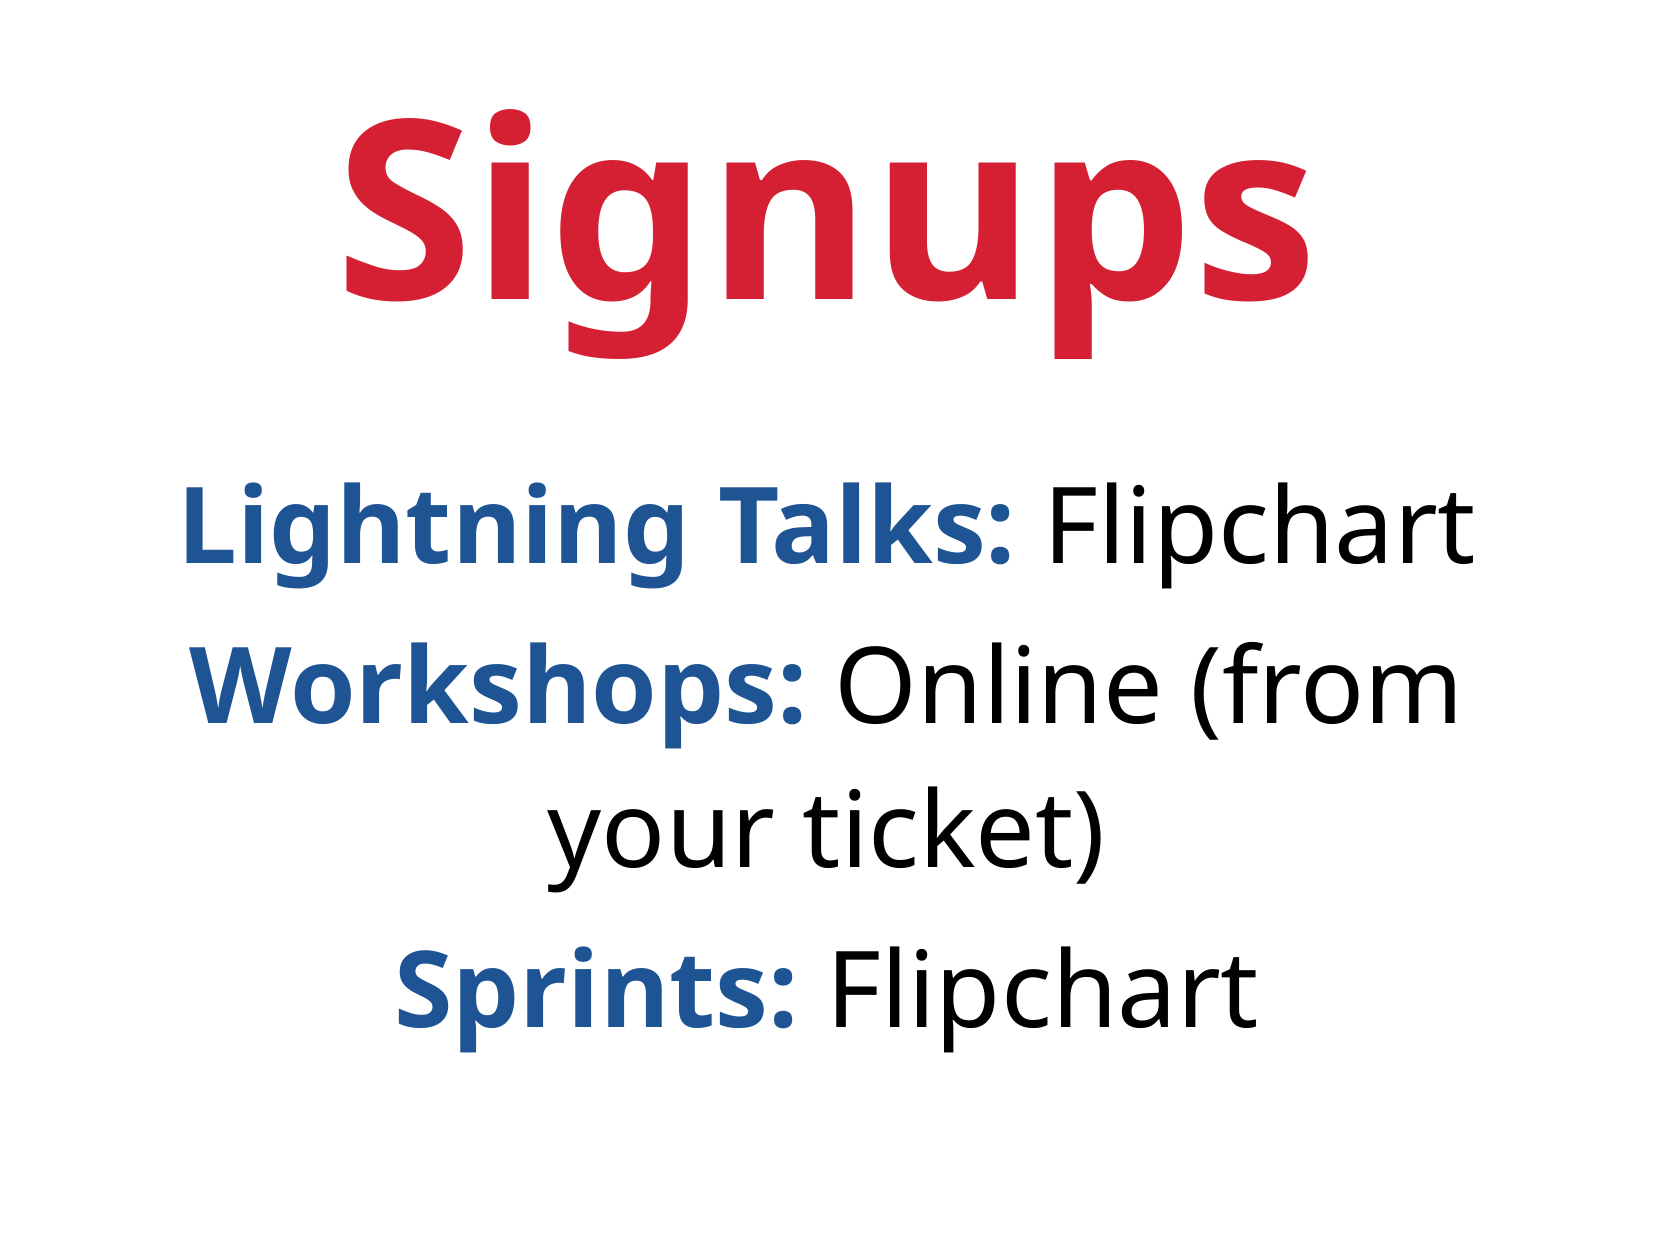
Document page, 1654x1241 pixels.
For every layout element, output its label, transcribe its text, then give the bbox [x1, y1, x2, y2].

list Lightning Talks: Flipchart Workshops: Online (from your ticket) Sprints: Flipchart [82, 450, 1571, 1070]
title Signups [82, 45, 1571, 361]
